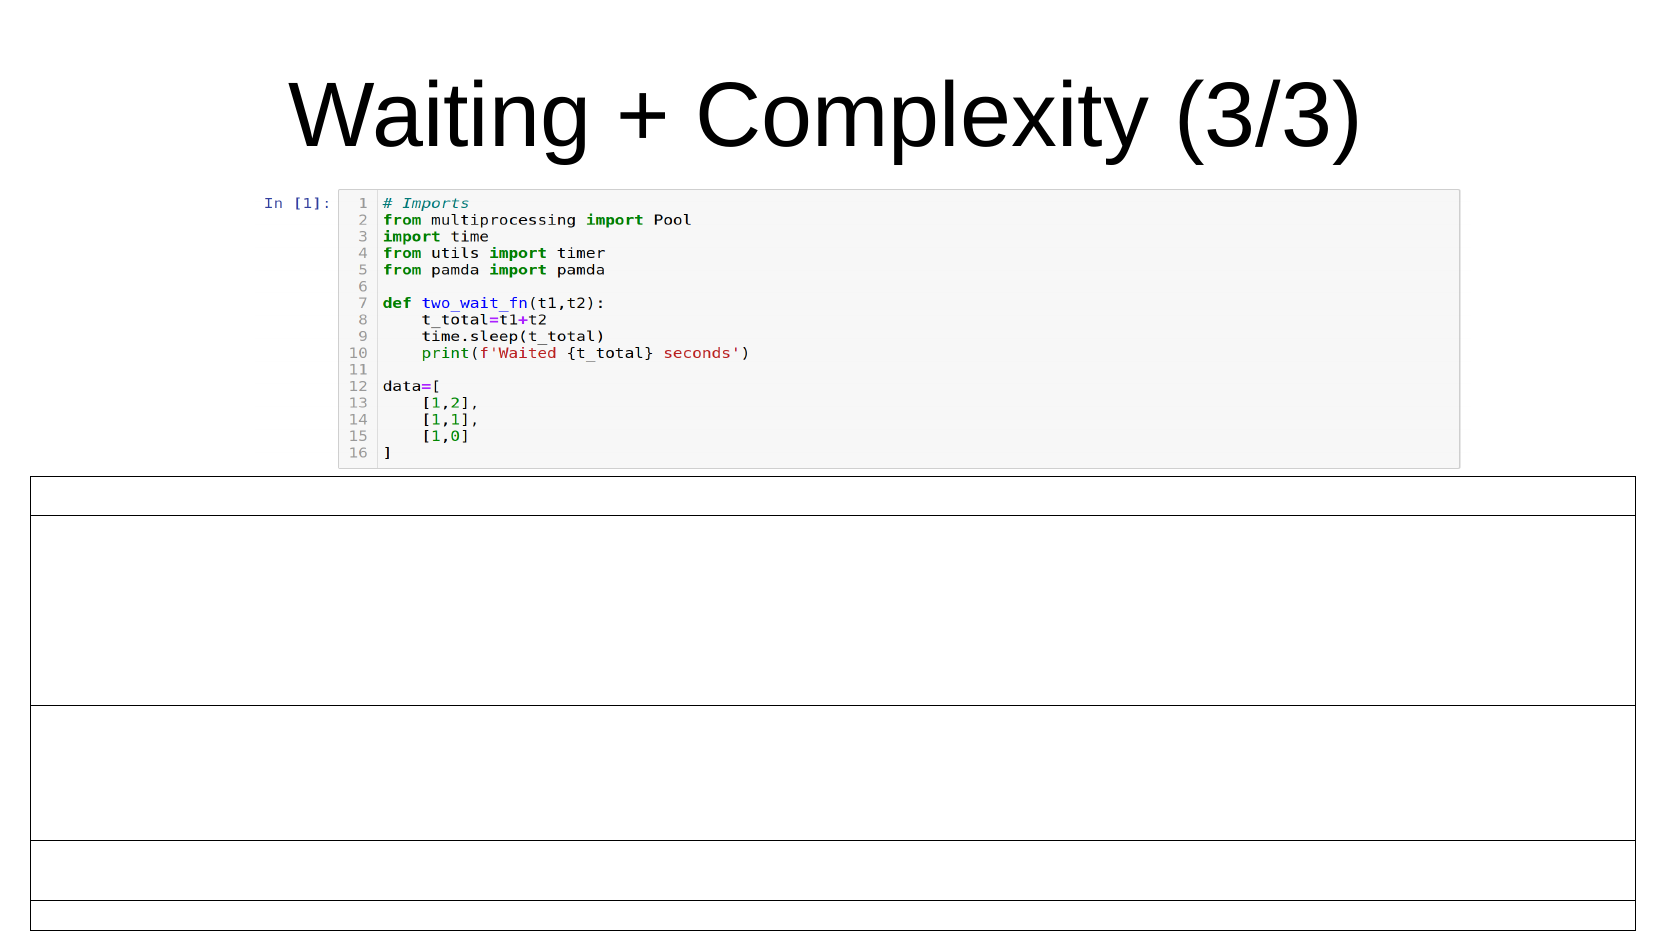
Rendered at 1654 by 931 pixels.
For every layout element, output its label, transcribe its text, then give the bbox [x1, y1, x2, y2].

title Waiting + Complexity (3/3) [82, 37, 1571, 193]
picture [255, 193, 1471, 476]
text_box [30, 476, 1636, 931]
